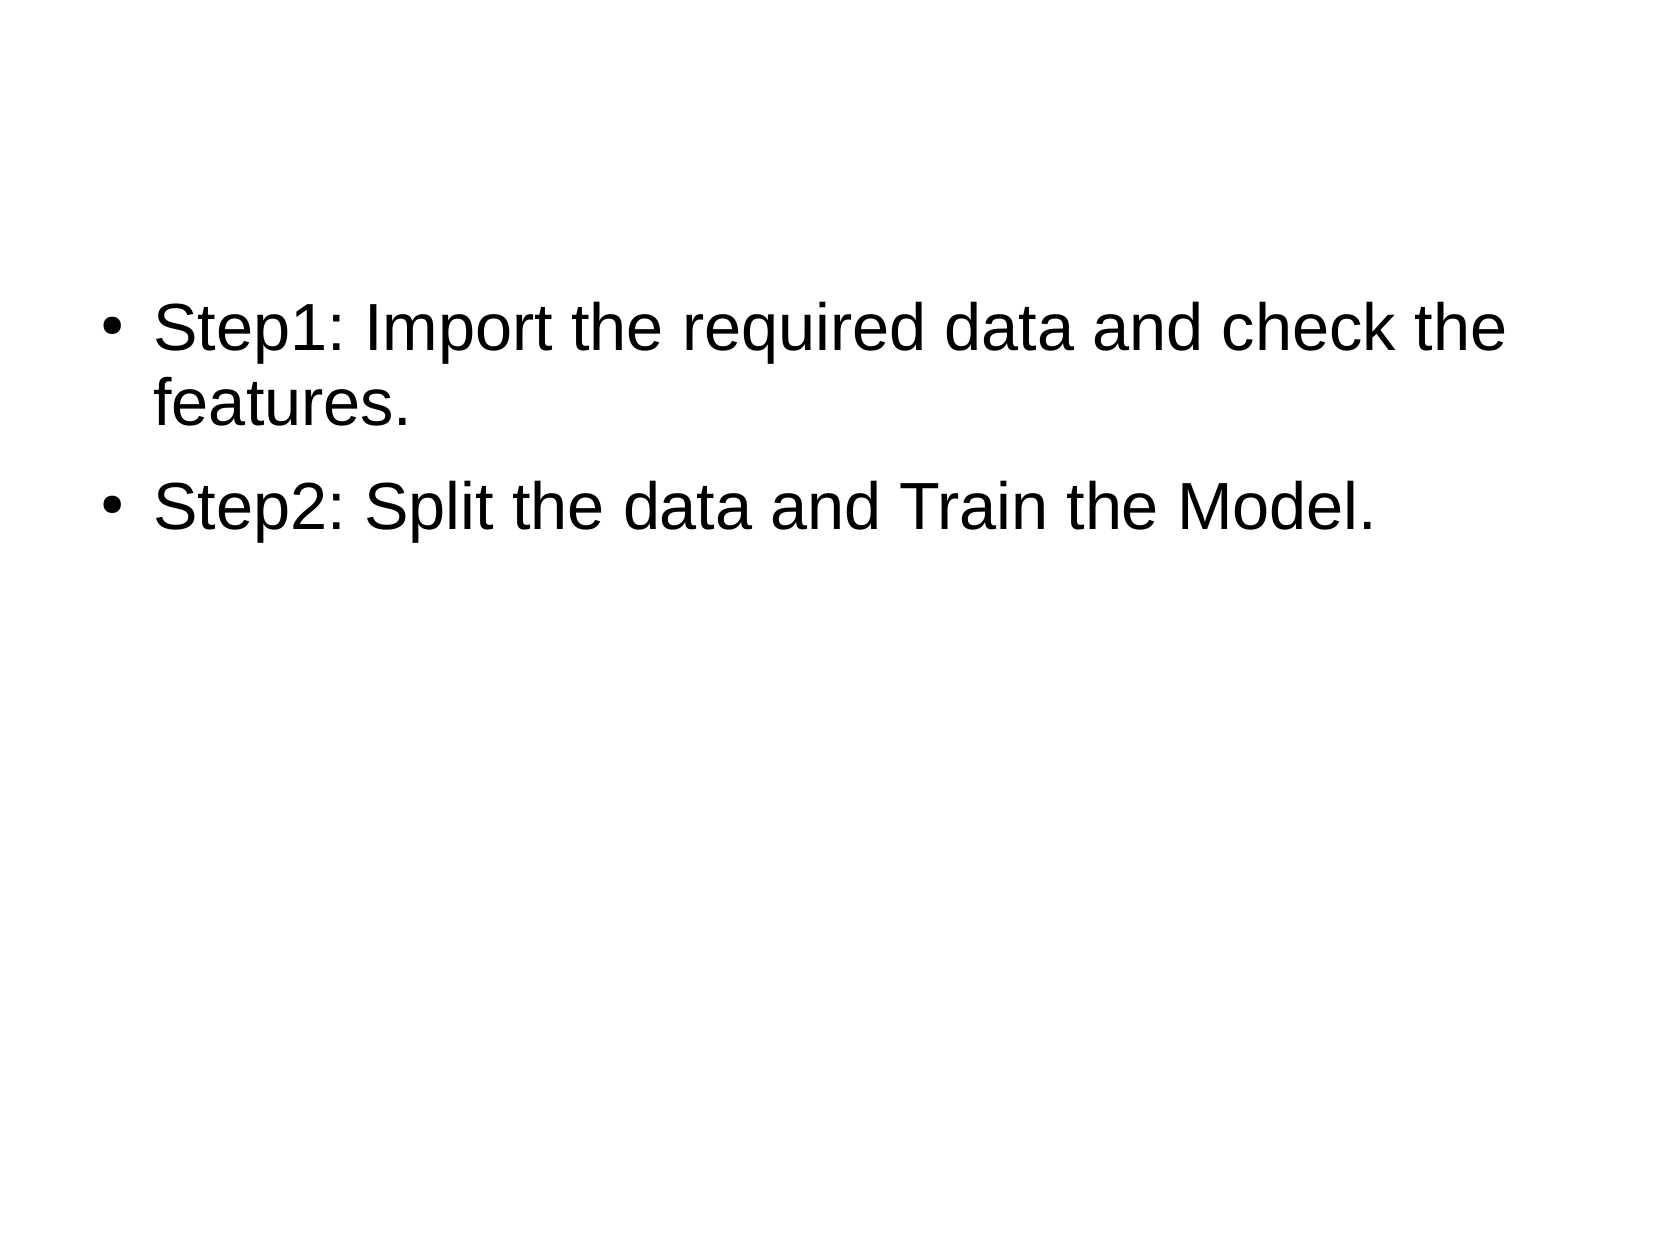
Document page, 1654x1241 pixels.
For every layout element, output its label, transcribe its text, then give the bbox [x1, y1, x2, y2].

list Step1: Import the required data and check the features. Step2: Split the data and Train the Model. [82, 290, 1571, 1010]
